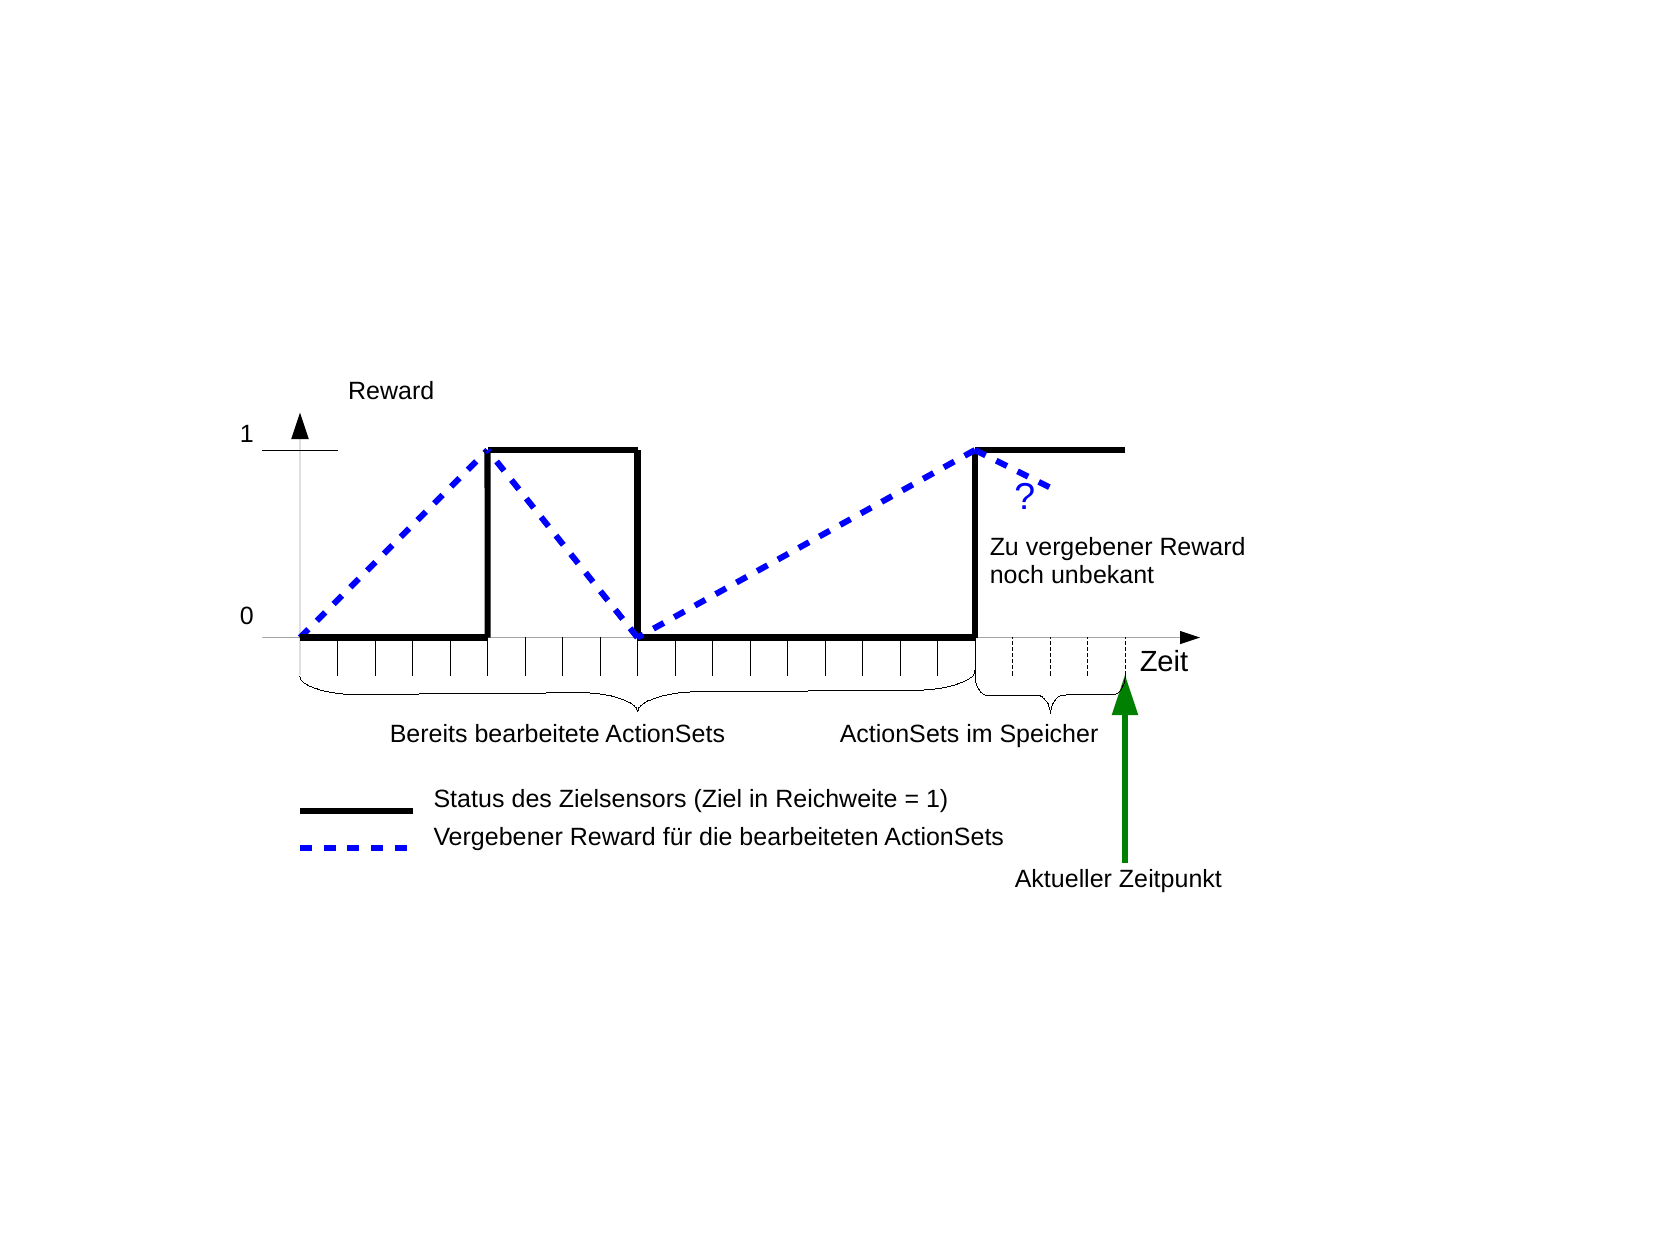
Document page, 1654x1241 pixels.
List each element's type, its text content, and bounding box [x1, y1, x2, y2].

text_box Zeit [1125, 637, 1230, 686]
text_box ? [999, 468, 1051, 525]
text_box Status des Zielsensors (Ziel in Reichweite = 1) [414, 773, 1088, 810]
text_box Aktueller Zeitpunkt [1000, 857, 1238, 901]
text_box Zu vergebener Reward noch unbekant [975, 525, 1261, 596]
text_box Bereits bearbeitete ActionSets [375, 712, 741, 756]
text_box 1 [225, 412, 269, 456]
text_box Reward [333, 369, 488, 413]
text_box 0 [225, 594, 269, 638]
text_box ActionSets im Speicher [825, 712, 1115, 756]
text_box Vergebener Reward für die bearbeiteten ActionSets [414, 810, 1088, 863]
